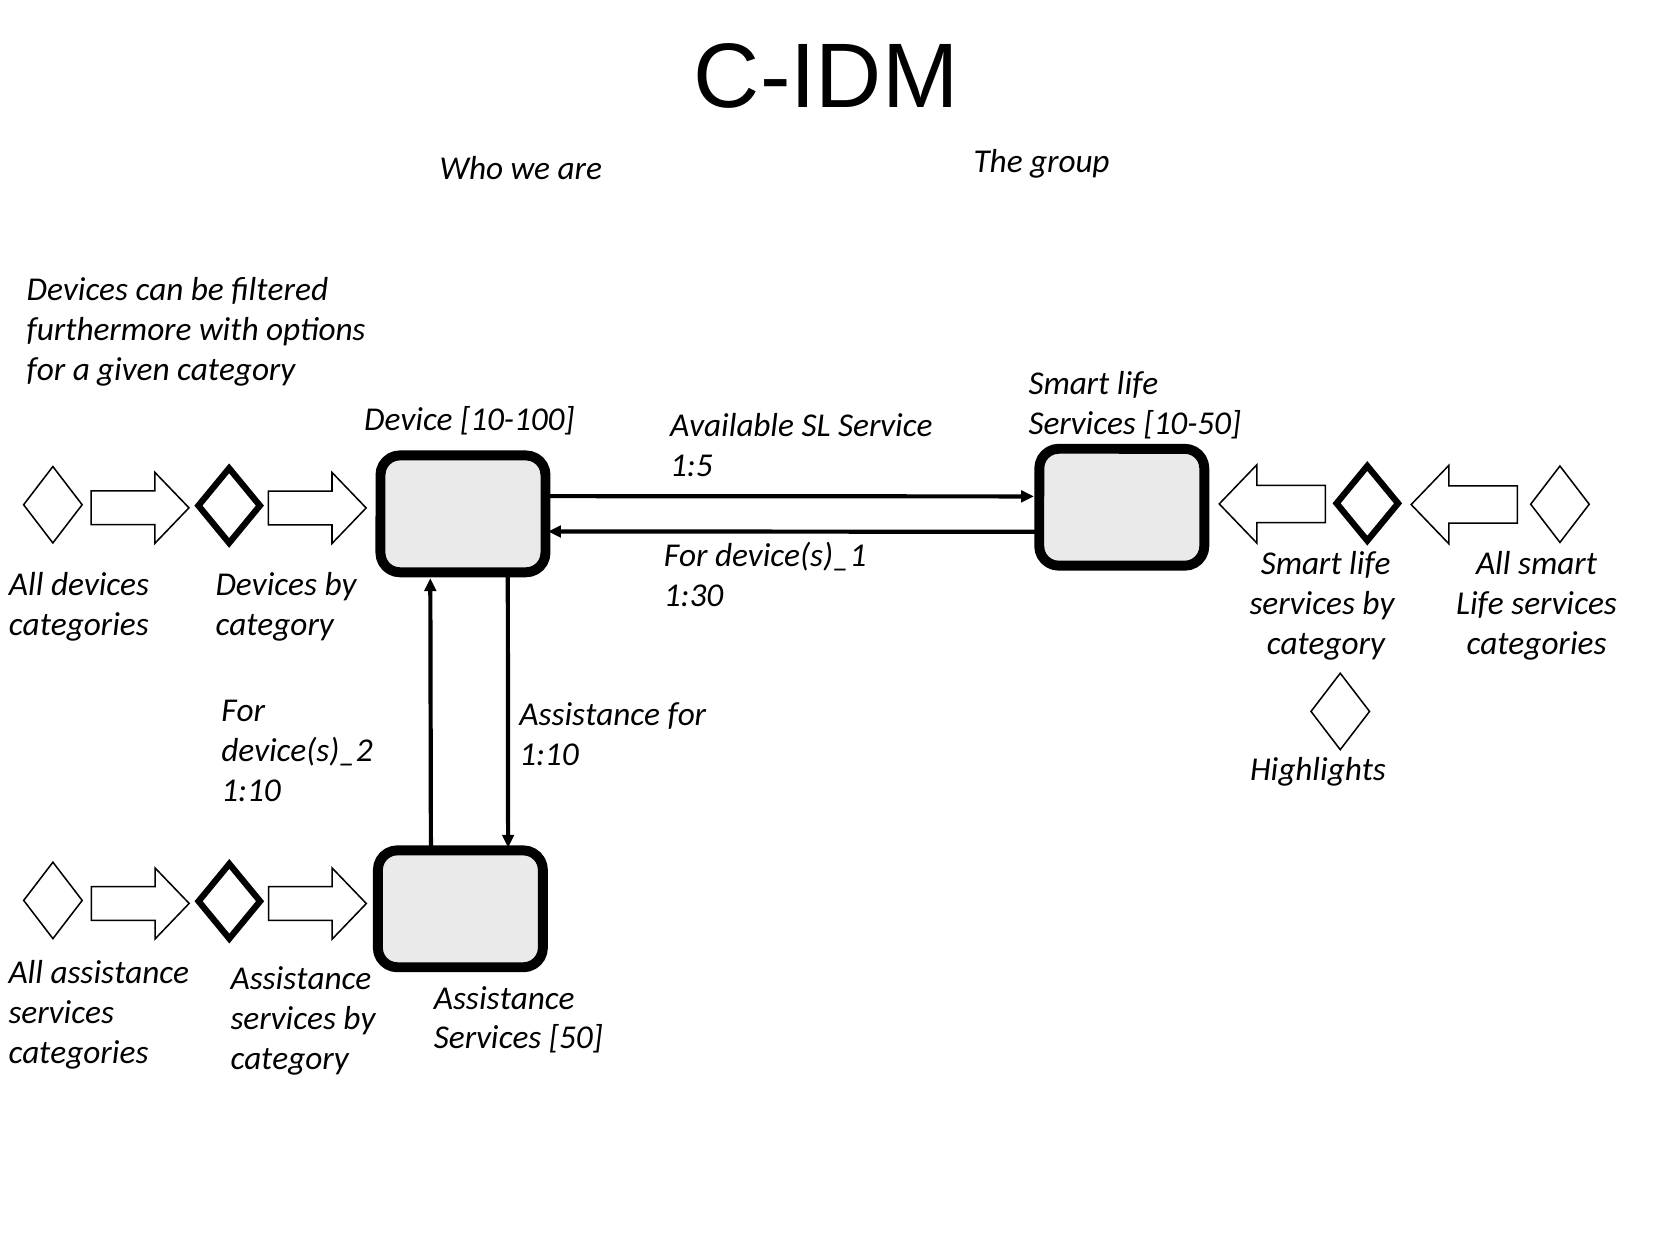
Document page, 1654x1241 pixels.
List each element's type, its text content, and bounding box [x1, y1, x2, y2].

text_box All smart Life services categories [1441, 533, 1633, 669]
text_box [23, 862, 83, 939]
text_box Smart life services by category [1234, 533, 1417, 669]
text_box Assistance services by category [215, 949, 391, 1084]
text_box All devices categories [0, 554, 165, 650]
text_box Highlights [1235, 740, 1402, 795]
text_box [1311, 673, 1370, 750]
text_box Assistance for 1:10 [504, 685, 722, 780]
text_box Devices can be filtered furthermore with options for a given category [11, 259, 382, 395]
text_box For device(s)_1 1:30 [649, 525, 882, 621]
text_box [380, 455, 546, 573]
text_box [1530, 466, 1590, 543]
text_box [1336, 466, 1399, 541]
text_box Device [10-100] [349, 389, 590, 445]
title C-IDM [82, 21, 1571, 132]
text_box [377, 850, 543, 968]
text_box Devices by category [200, 554, 372, 650]
text_box Assistance Services [50] [419, 968, 619, 1064]
text_box Who we are [424, 139, 618, 194]
text_box [198, 863, 261, 939]
text_box For device(s)_2 1:10 [206, 680, 388, 816]
text_box [198, 468, 260, 543]
text_box [23, 466, 83, 543]
text_box All assistance services categories [0, 943, 205, 1078]
text_box [1039, 448, 1205, 566]
text_box The group [958, 131, 1125, 187]
text_box Available SL Service 1:5 [655, 395, 949, 491]
text_box Smart life Services [10-50] [1013, 354, 1257, 449]
